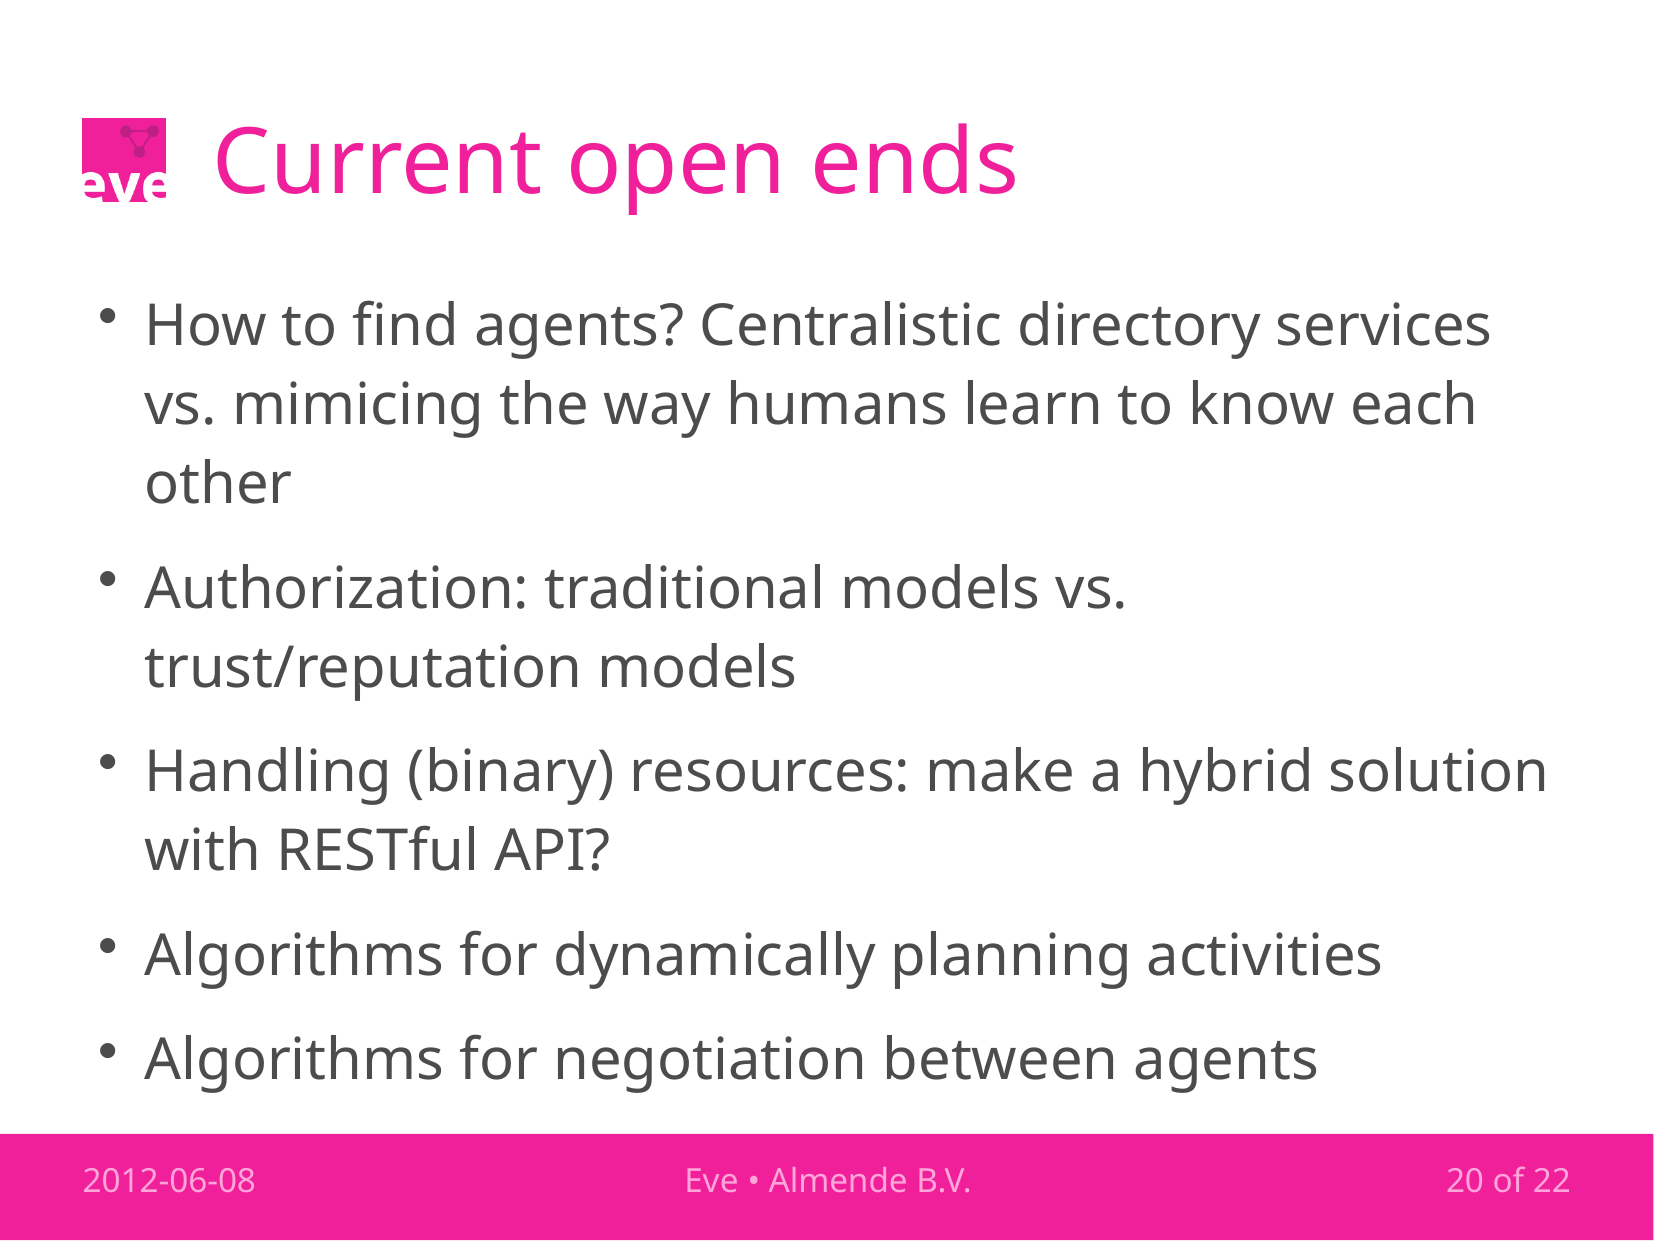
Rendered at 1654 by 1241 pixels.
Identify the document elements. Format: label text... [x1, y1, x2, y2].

list How to find agents? Centralistic directory services vs. mimicing the way humans learn to know each other Authorization: traditional models vs. trust/reputation models Handling (binary) resources: make a hybrid solution with RESTful API? Algorithms for dynamically planning activities Algorithms for negotiation between agents [82, 283, 1571, 1102]
title Current open ends [212, 102, 1571, 215]
picture [82, 118, 166, 202]
